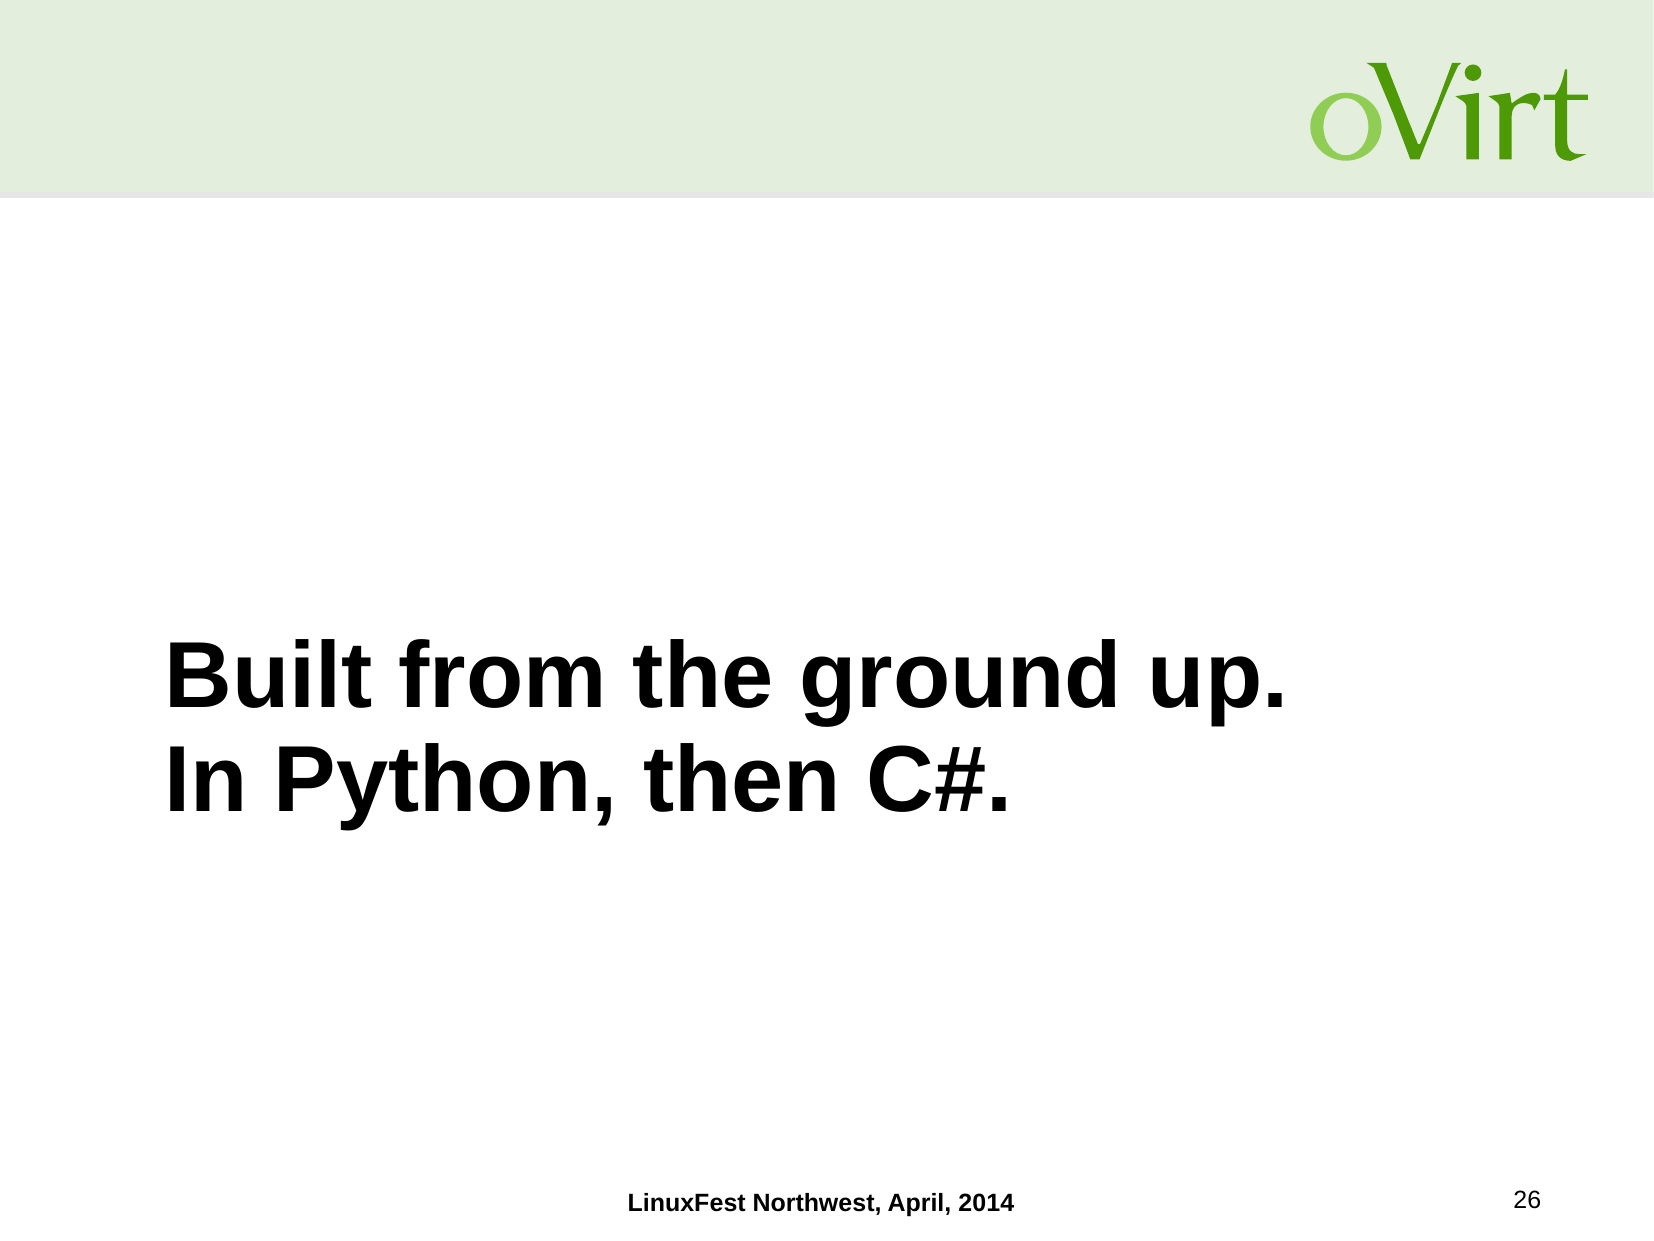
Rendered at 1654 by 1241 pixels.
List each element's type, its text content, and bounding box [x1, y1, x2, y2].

text_box Built from the ground up. In Python, then C#. [150, 615, 1654, 839]
